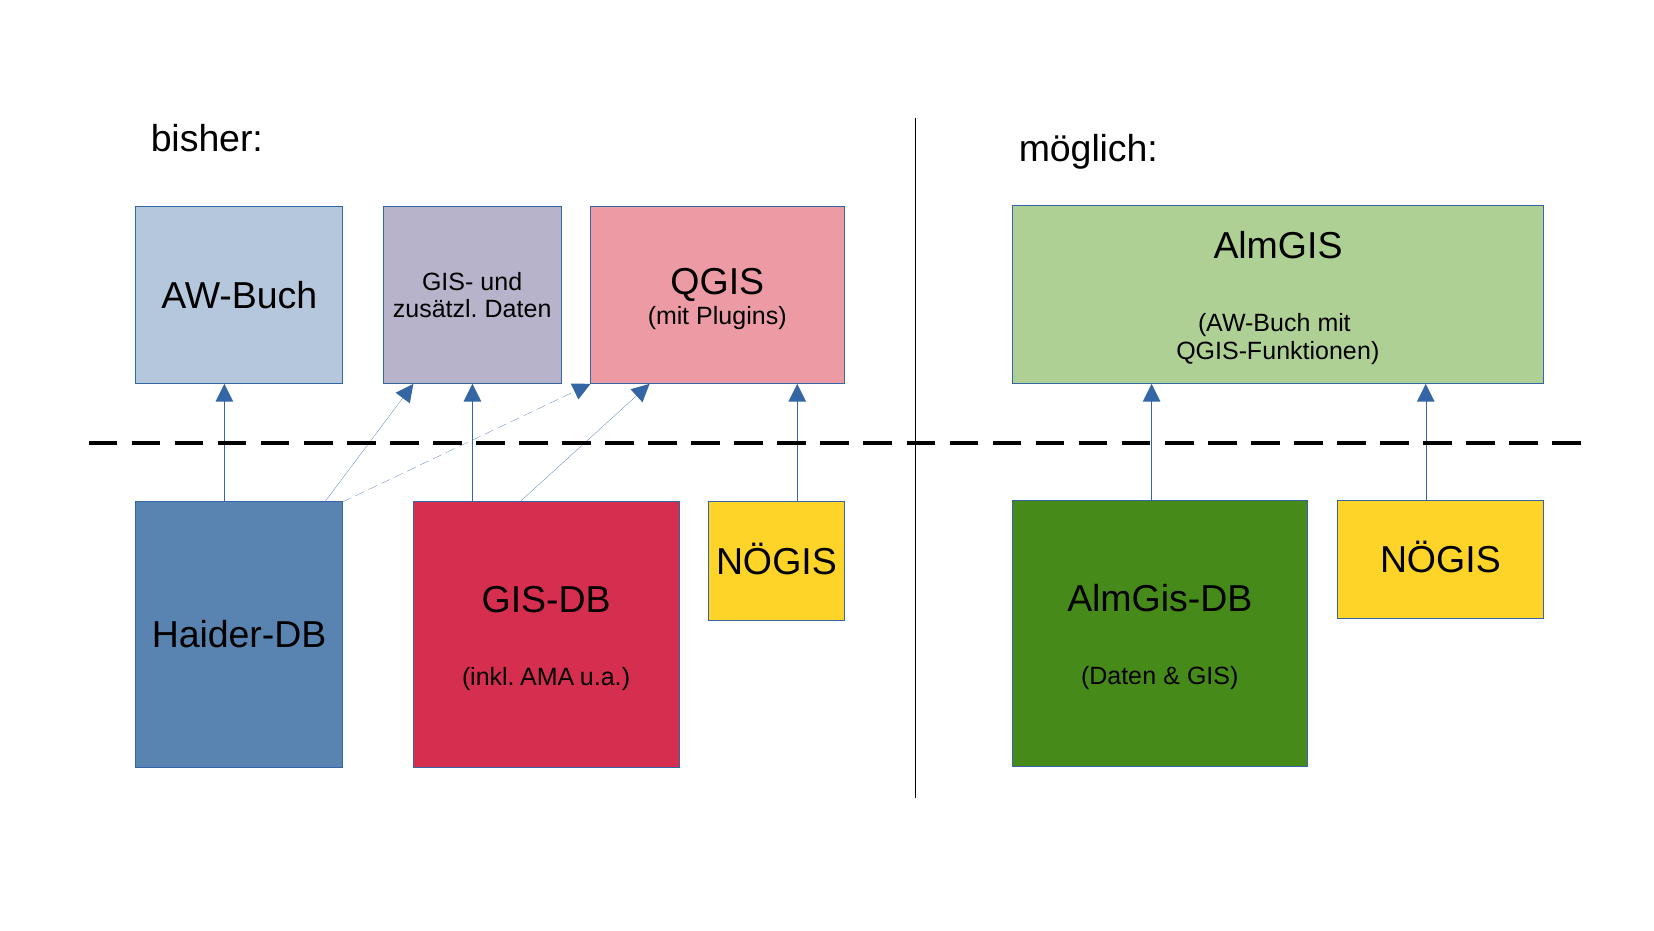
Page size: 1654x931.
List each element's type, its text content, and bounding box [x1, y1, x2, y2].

text_box GIS- und zusätzl. Daten [383, 206, 562, 384]
text_box AW-Buch [135, 206, 343, 384]
text_box Haider-DB [135, 501, 343, 768]
text_box QGIS (mit Plugins) [590, 206, 845, 384]
text_box NÖGIS [708, 501, 845, 621]
text_box möglich: [1003, 120, 1595, 178]
text_box AlmGis-DB (Daten & GIS) [1012, 500, 1308, 767]
text_box AlmGIS (AW-Buch mit QGIS-Funktionen) [1012, 205, 1544, 384]
text_box GIS-DB (inkl. AMA u.a.) [413, 501, 680, 768]
text_box bisher: [136, 110, 325, 168]
